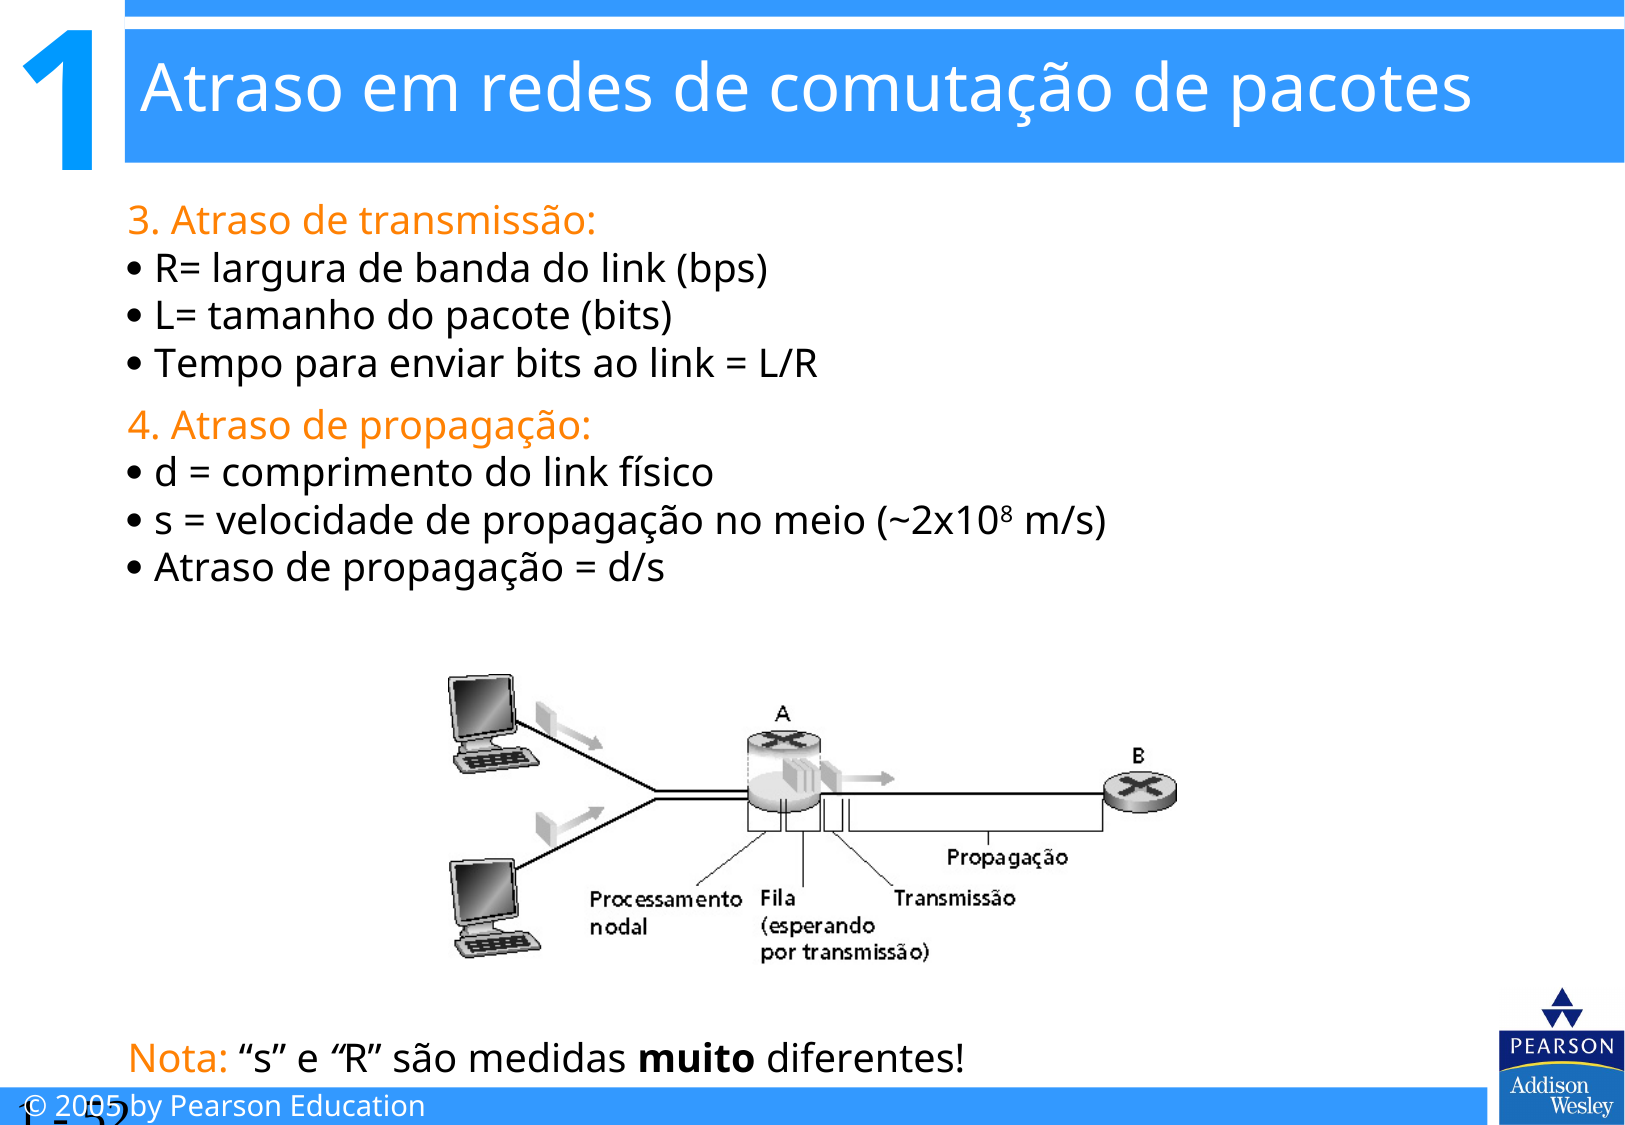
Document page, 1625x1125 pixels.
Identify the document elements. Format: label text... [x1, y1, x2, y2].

list 3. Atraso de transmissão:  R= largura de banda do link (bps)  L= tamanho do pacote (bits)  Tempo para enviar bits ao link = L/R 4. Atraso de propagação:  d = comprimento do link físico  s = velocidade de propagação no meio (~2x108 m/s)  Atraso de propagação = d/s [112, 187, 1545, 599]
picture [448, 674, 1177, 965]
picture [1499, 987, 1625, 1125]
text_box Nota: “s” e “R” são medidas muito diferentes! [112, 1025, 1350, 1088]
text_box Atraso em redes de comutação de pacotes [125, 37, 1625, 138]
